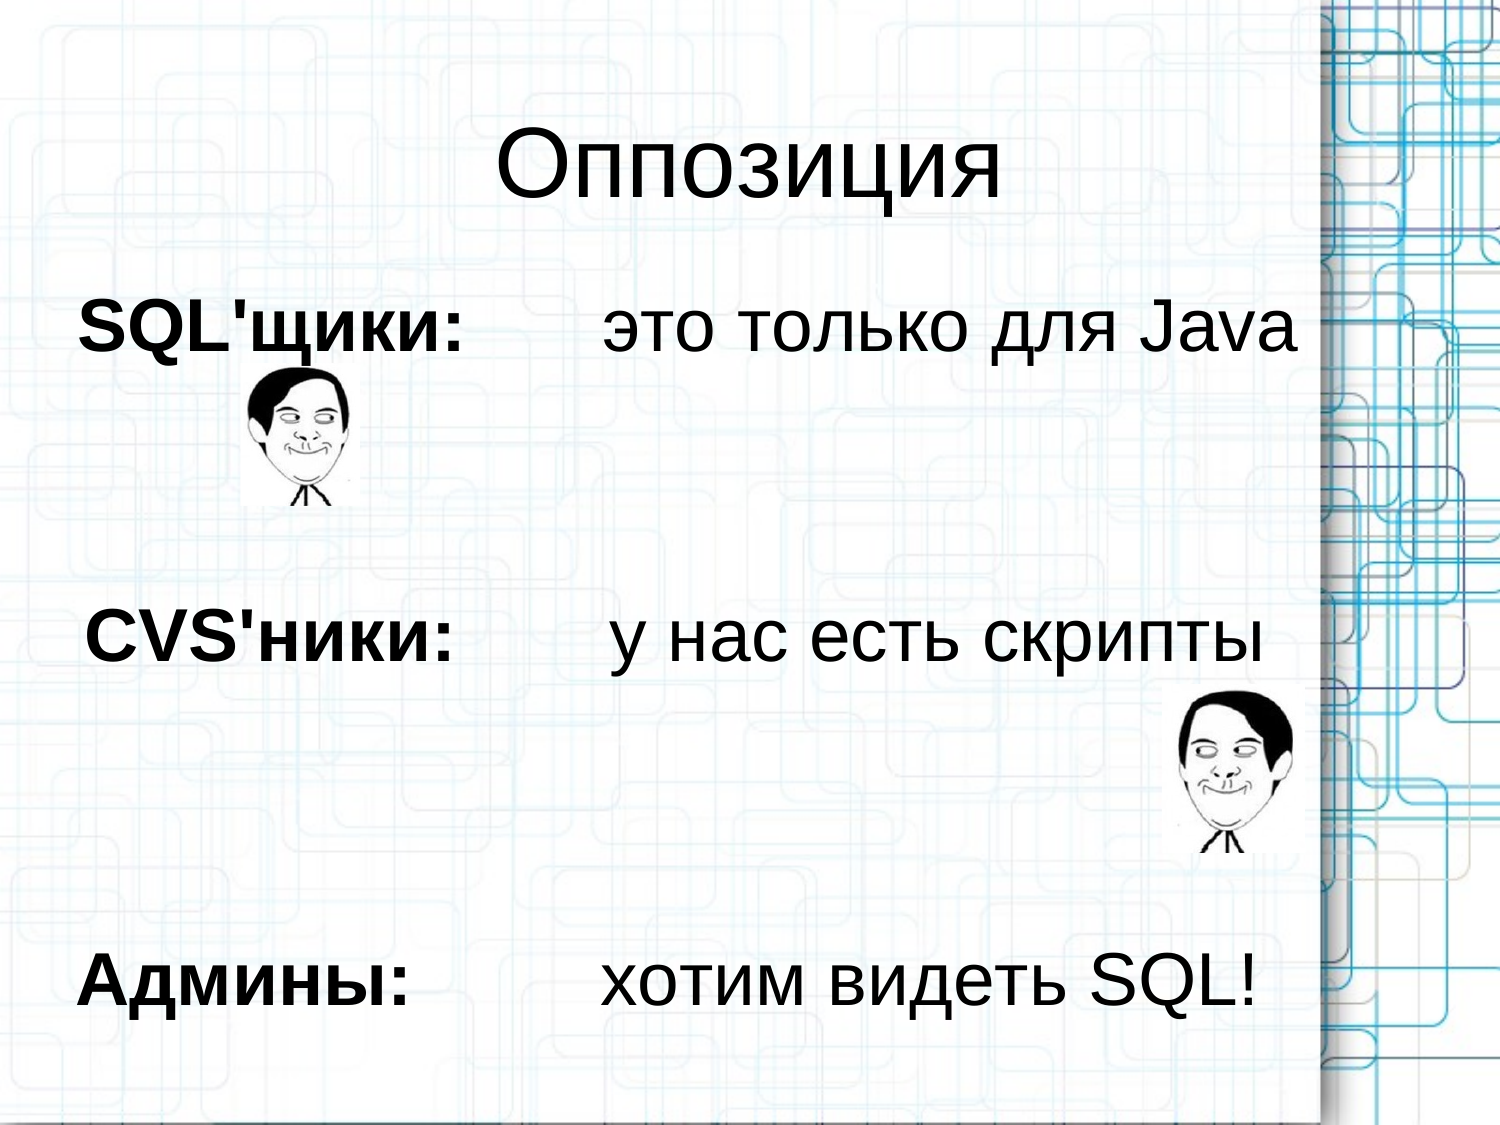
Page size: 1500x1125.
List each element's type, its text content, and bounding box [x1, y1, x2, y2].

list Админы: хотим видеть SQL! [60, 870, 1456, 1029]
text_box [240, 401, 360, 506]
picture [0, 0, 1500, 1125]
list SQL'щики: это только для Java [62, 215, 1413, 401]
title Оппозиция [75, 45, 1425, 233]
text_box [1161, 740, 1305, 853]
list CVS'ники: у нас есть скрипты [69, 526, 1420, 740]
